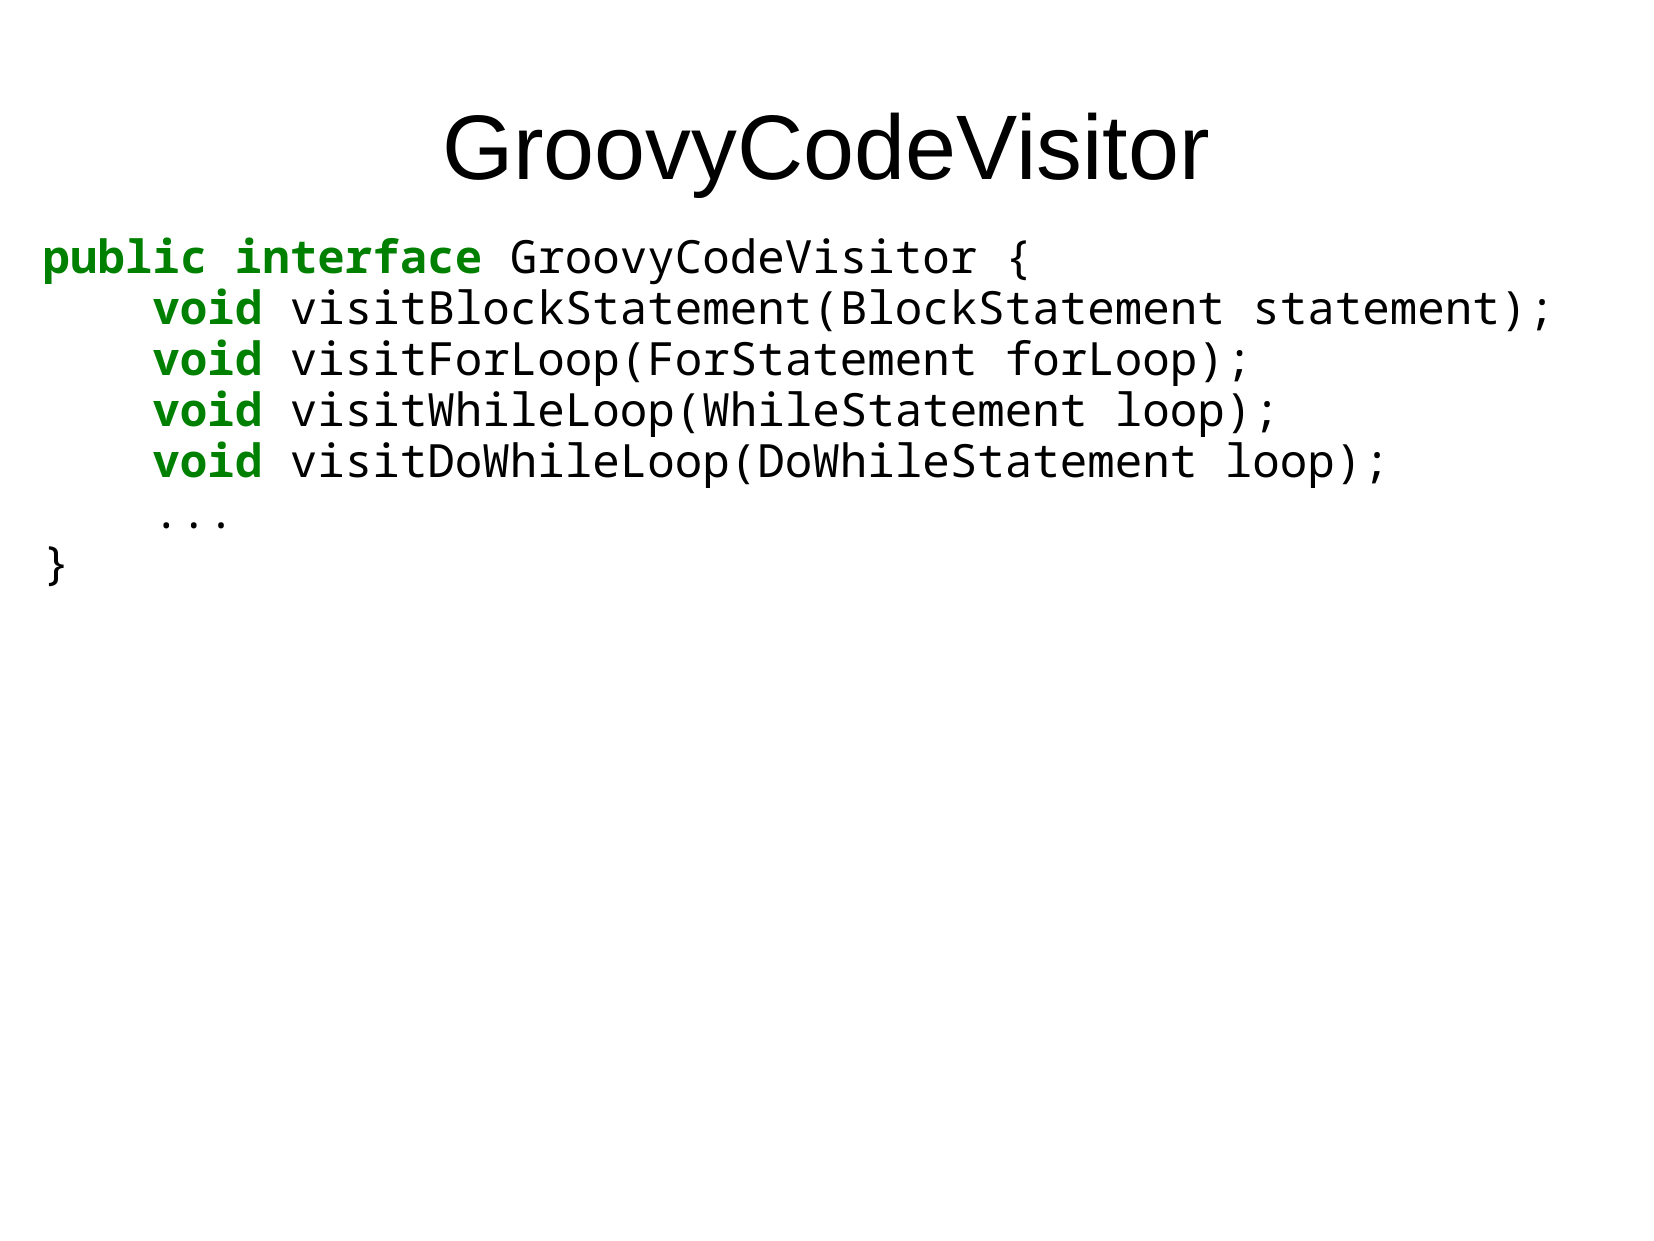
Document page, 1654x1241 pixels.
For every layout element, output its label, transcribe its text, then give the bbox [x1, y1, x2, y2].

title GroovyCodeVisitor [82, 83, 1571, 208]
text_box public interface GroovyCodeVisitor { void visitBlockStatement(BlockStatement statement); void visitForLoop(ForStatement forLoop); void visitWhileLoop(WhileStatement loop); void visitDoWhileLoop(DoWhileStatement loop); ... } [27, 225, 1613, 1088]
